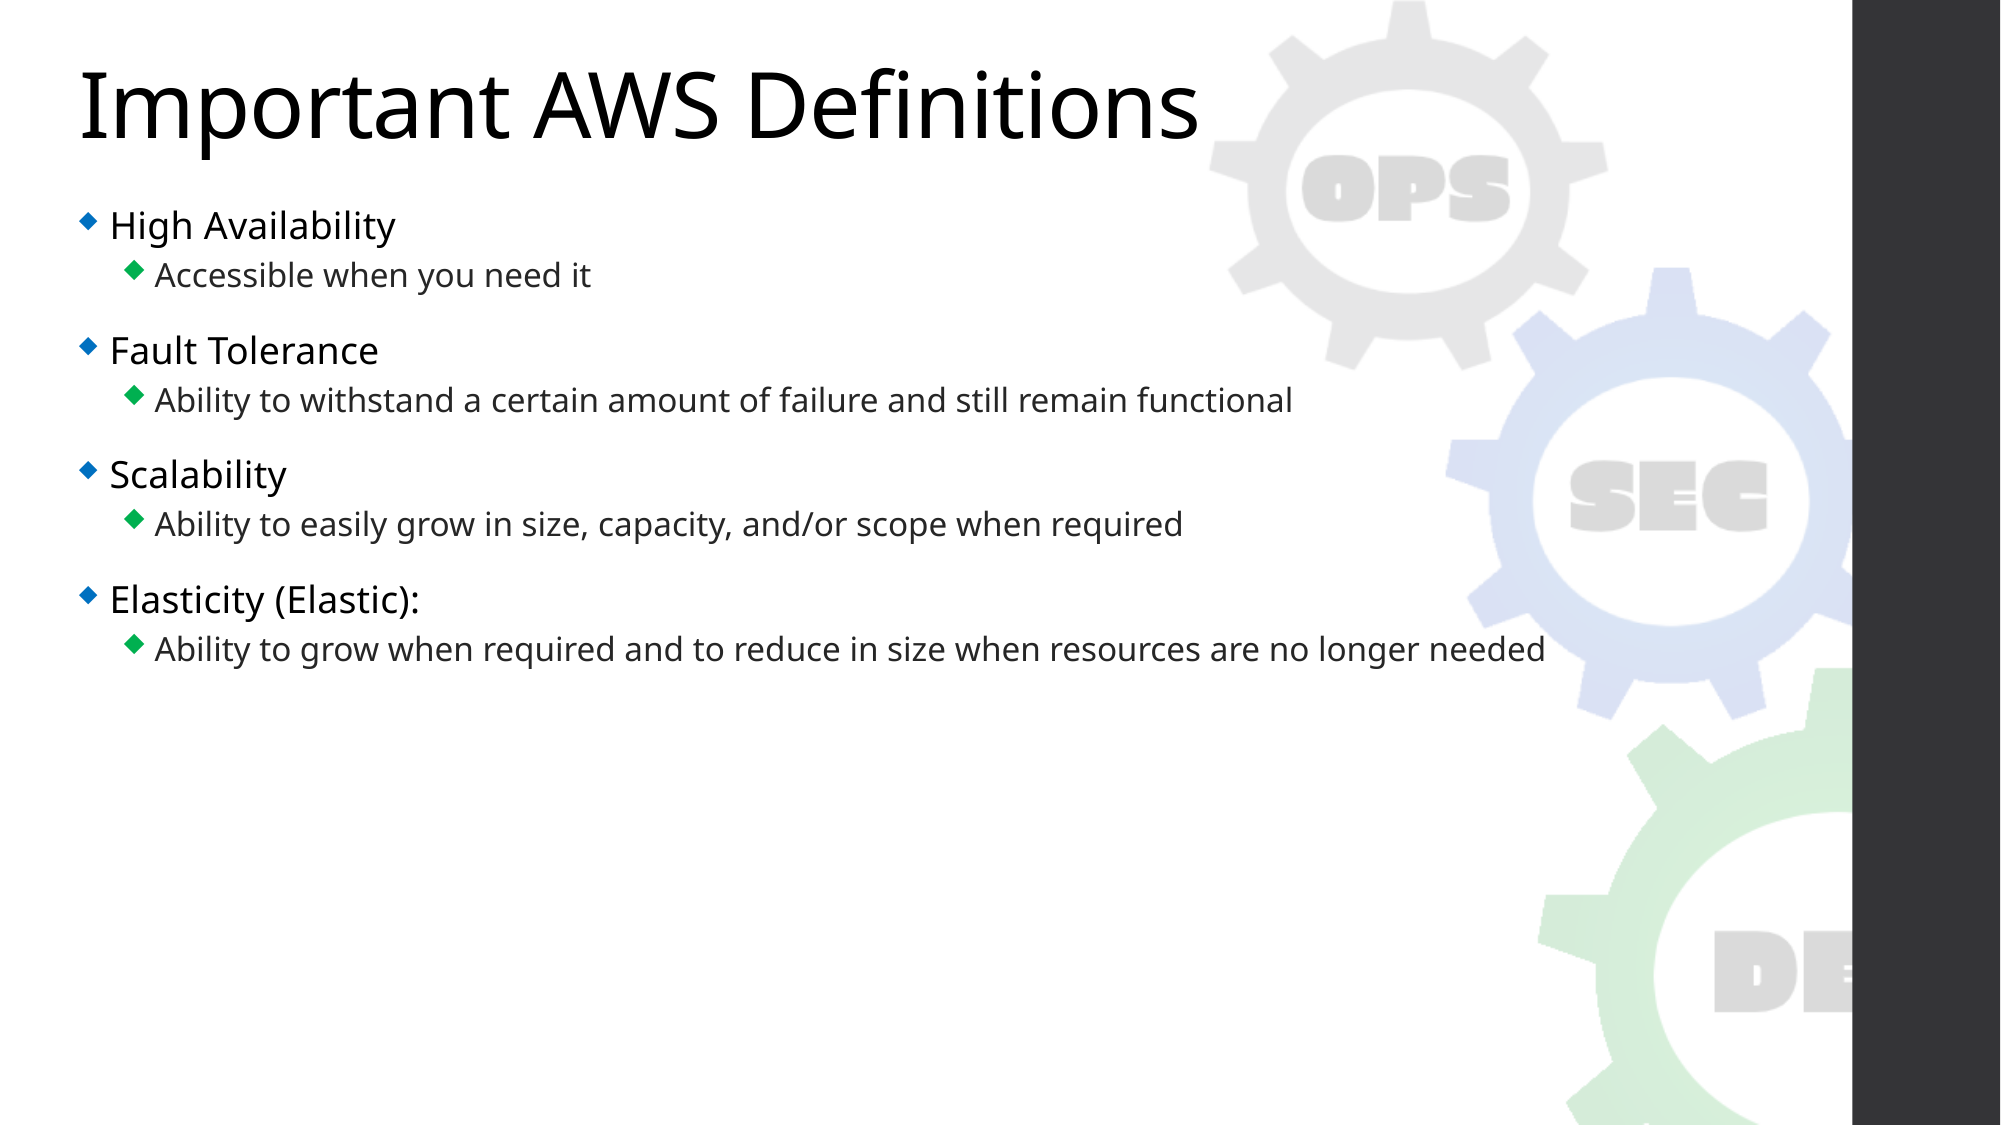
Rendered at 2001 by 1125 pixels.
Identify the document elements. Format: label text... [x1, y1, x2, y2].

list High Availability Accessible when you need it Fault Tolerance Ability to withstand a certain amount of failure and still remain functional Scalability Ability to easily grow in size, capacity, and/or scope when required Elasticity (Elastic): Ability to grow when required and to reduce in size when resources are no longer needed [64, 198, 1797, 1073]
title Important AWS Definitions [64, 33, 1797, 166]
